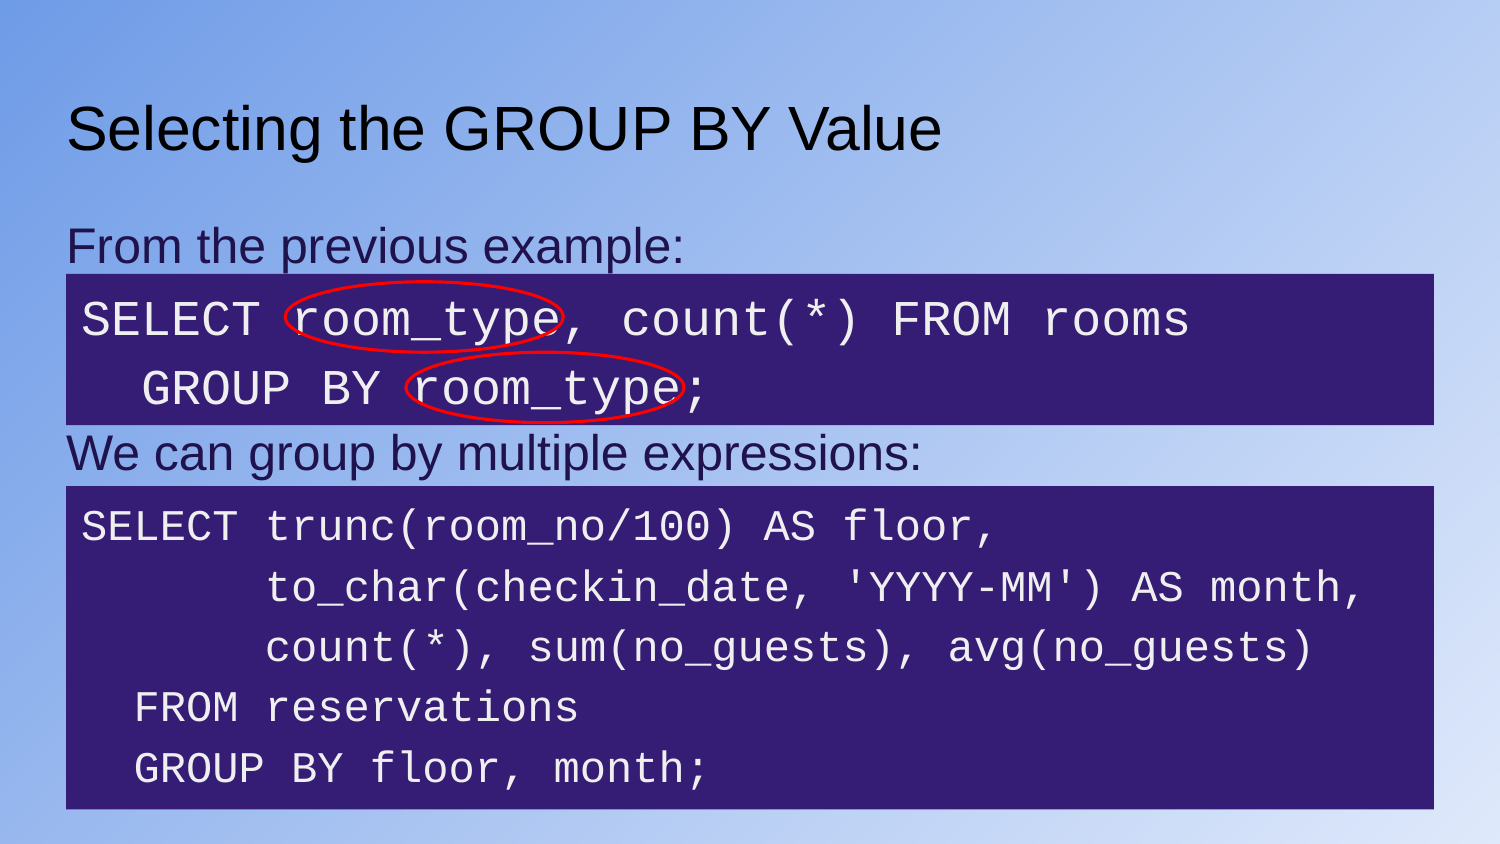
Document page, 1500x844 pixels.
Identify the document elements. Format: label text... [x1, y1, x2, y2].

text_box SELECT trunc(room_no/100) AS floor, to_char(checkin_date, 'YYYY-MM') AS month, count(*), sum(no_guests), avg(no_guests) FROM reservations GROUP BY floor, month; [66, 486, 1434, 810]
title Selecting the GROUP BY Value [51, 72, 1449, 167]
text_box SELECT room_type, count(*) FROM rooms GROUP BY room_type; [66, 273, 1434, 426]
list From the previous example: We can group by multiple expressions: [51, 189, 1449, 750]
